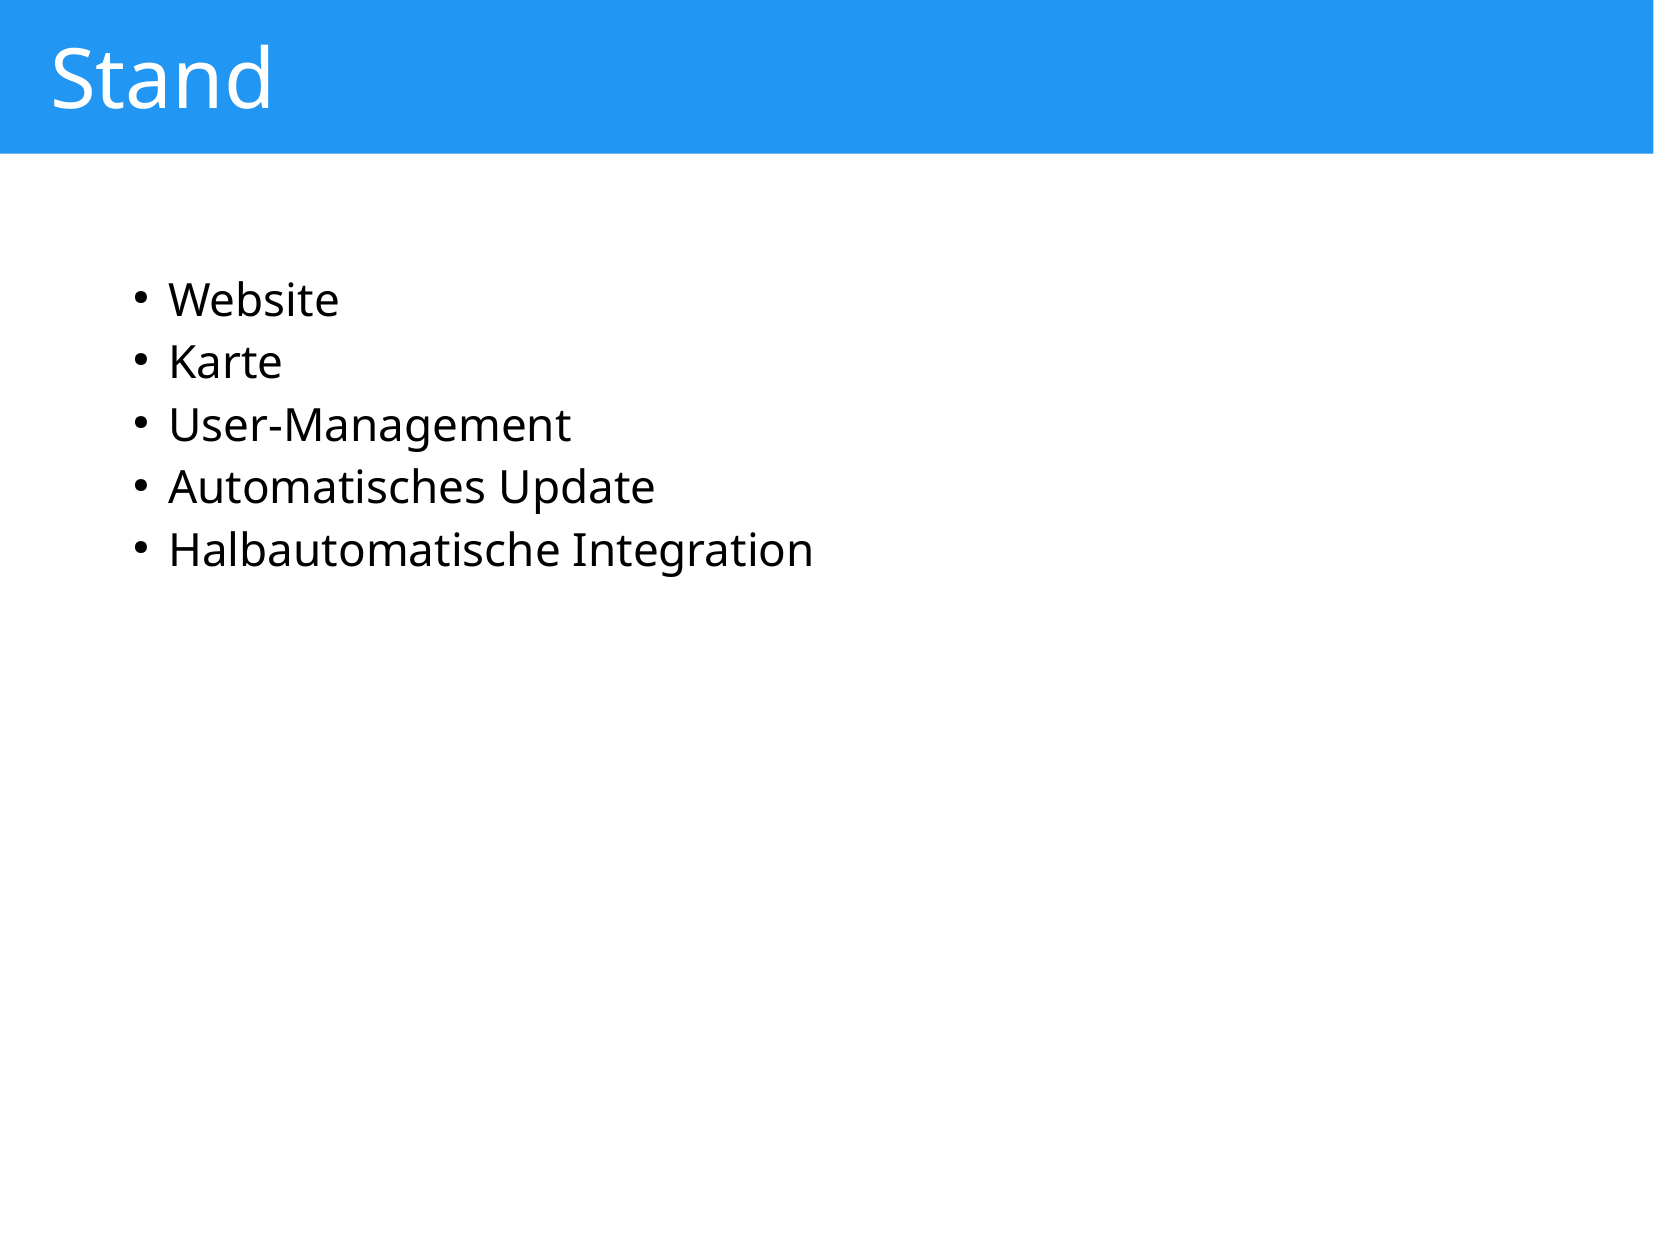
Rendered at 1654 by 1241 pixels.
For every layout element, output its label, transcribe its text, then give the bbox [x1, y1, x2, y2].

text_box [0, 0, 1654, 154]
text_box Website Karte User-Management Automatisches Update Halbautomatische Integration [118, 259, 1536, 1123]
text_box Stand [35, 11, 1654, 137]
